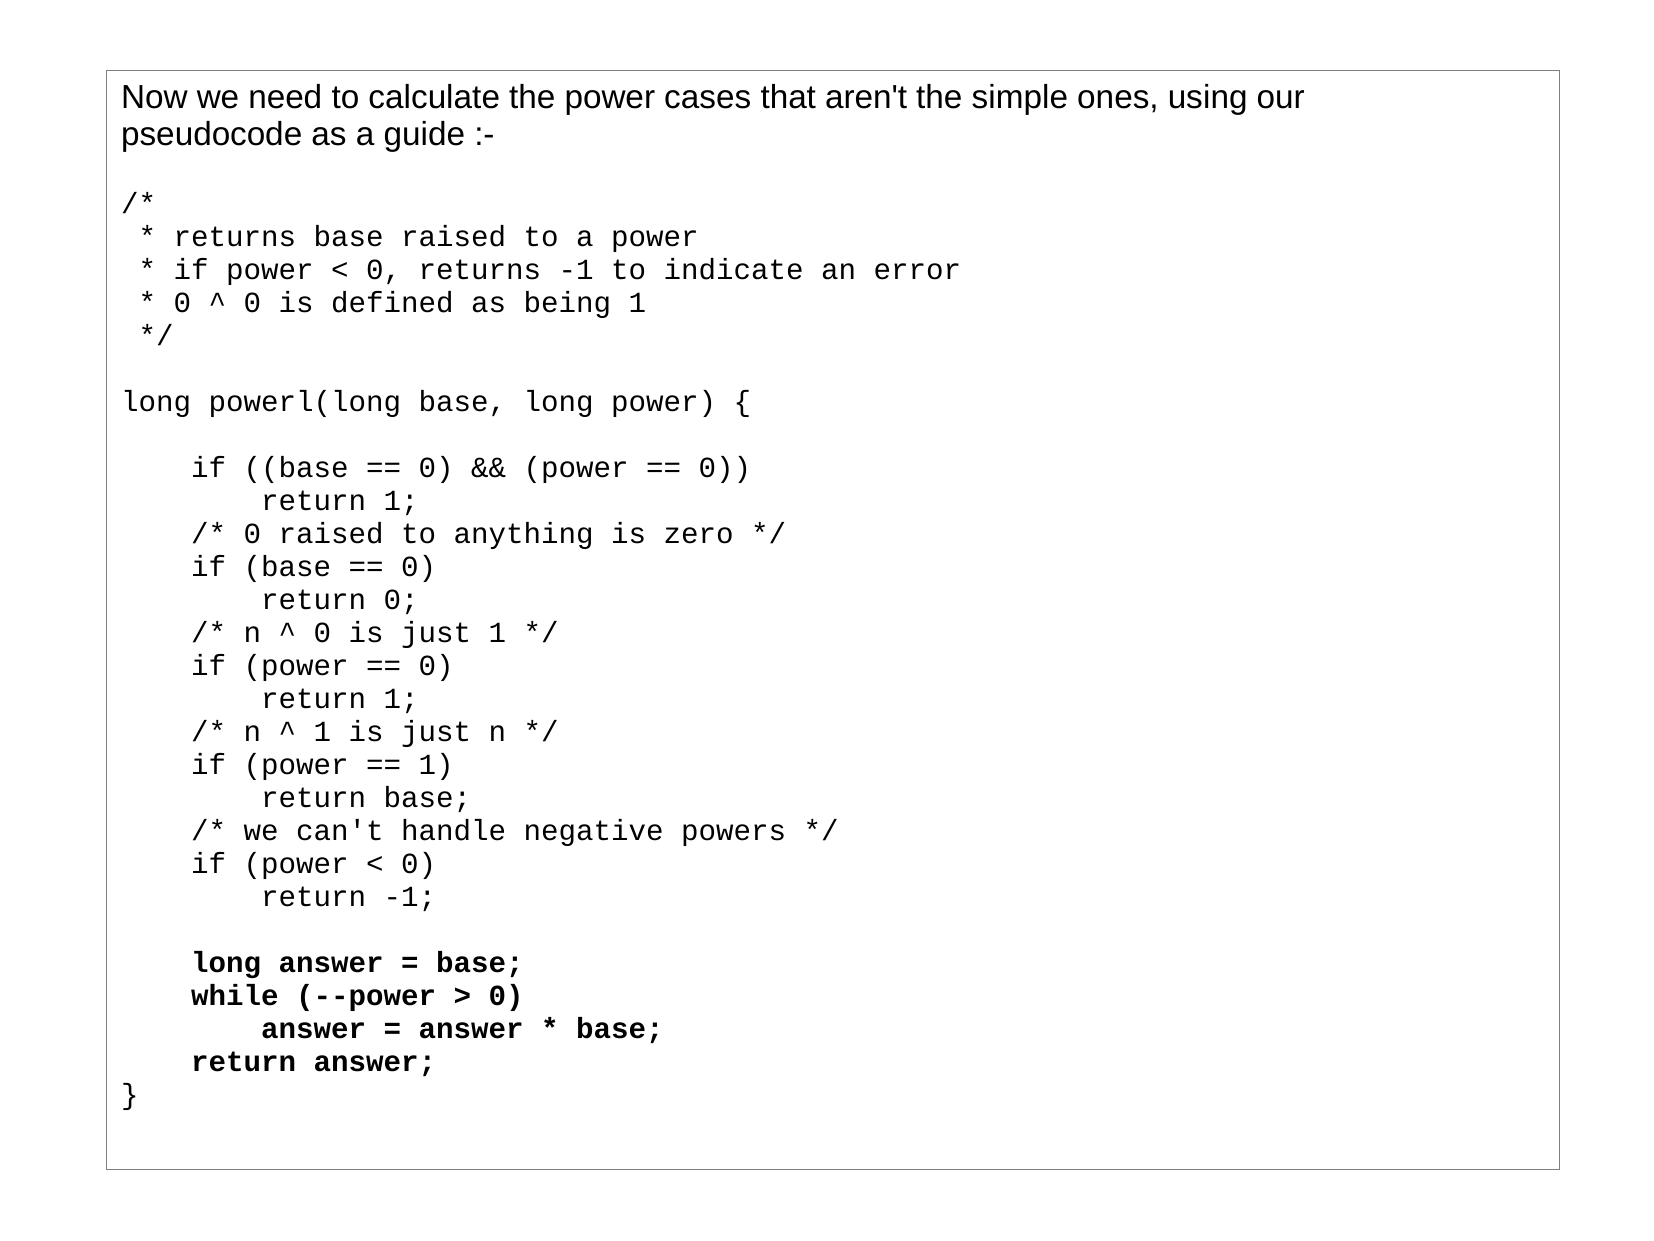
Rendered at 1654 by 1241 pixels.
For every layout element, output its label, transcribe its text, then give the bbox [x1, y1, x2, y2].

text_box Now we need to calculate the power cases that aren't the simple ones, using our pseudocode as a guide :- /* * returns base raised to a power * if power < 0, returns -1 to indicate an error * 0 ^ 0 is defined as being 1 */ long powerl(long base, long power) { if ((base == 0) && (power == 0)) return 1; /* 0 raised to anything is zero */ if (base == 0) return 0; /* n ^ 0 is just 1 */ if (power == 0) return 1; /* n ^ 1 is just n */ if (power == 1) return base; /* we can't handle negative powers */ if (power < 0) return -1; long answer = base; while (--power > 0) answer = answer * base; return answer; } [106, 70, 1560, 1170]
